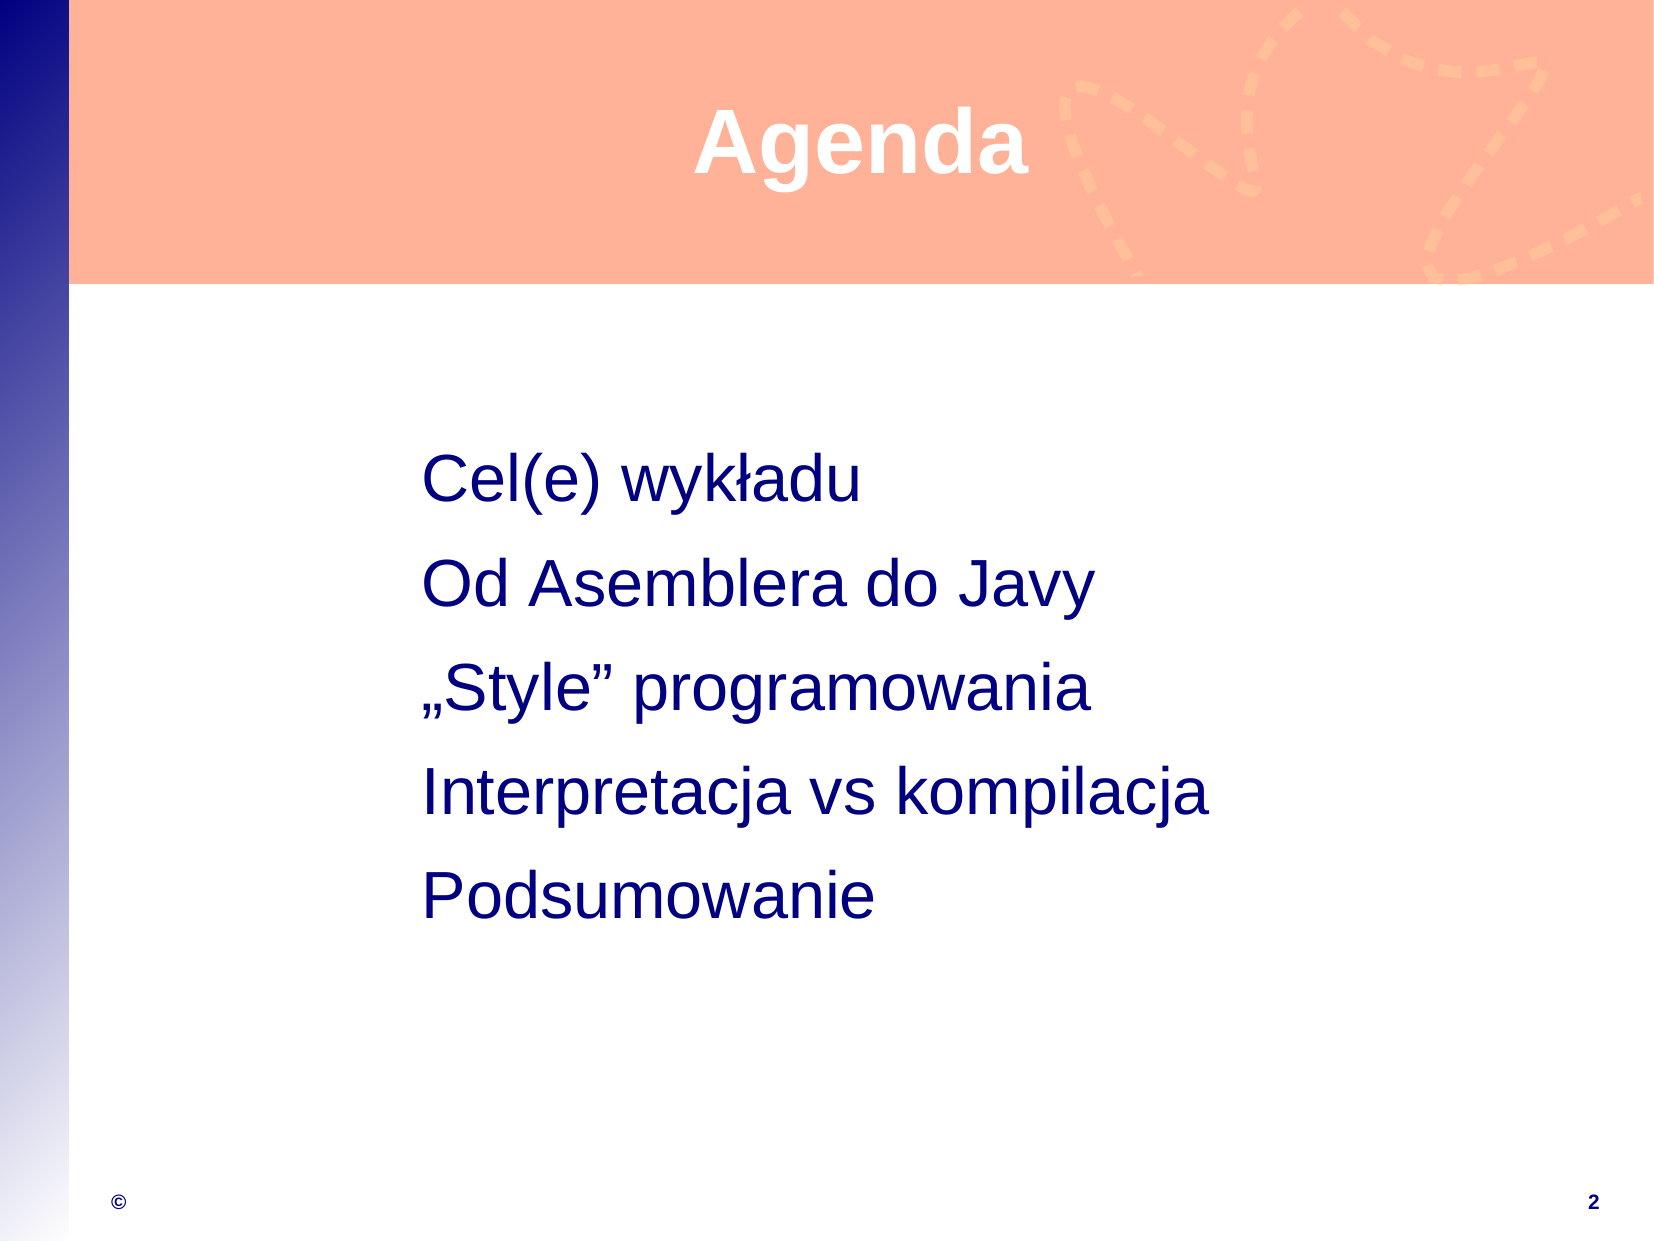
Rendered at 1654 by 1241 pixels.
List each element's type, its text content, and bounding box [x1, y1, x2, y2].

list Cel(e) wykładu Od Asemblera do Javy „Style” programowania Interpretacja vs kompilacja Podsumowanie [430, 441, 1291, 1007]
title Agenda [104, 37, 1617, 246]
